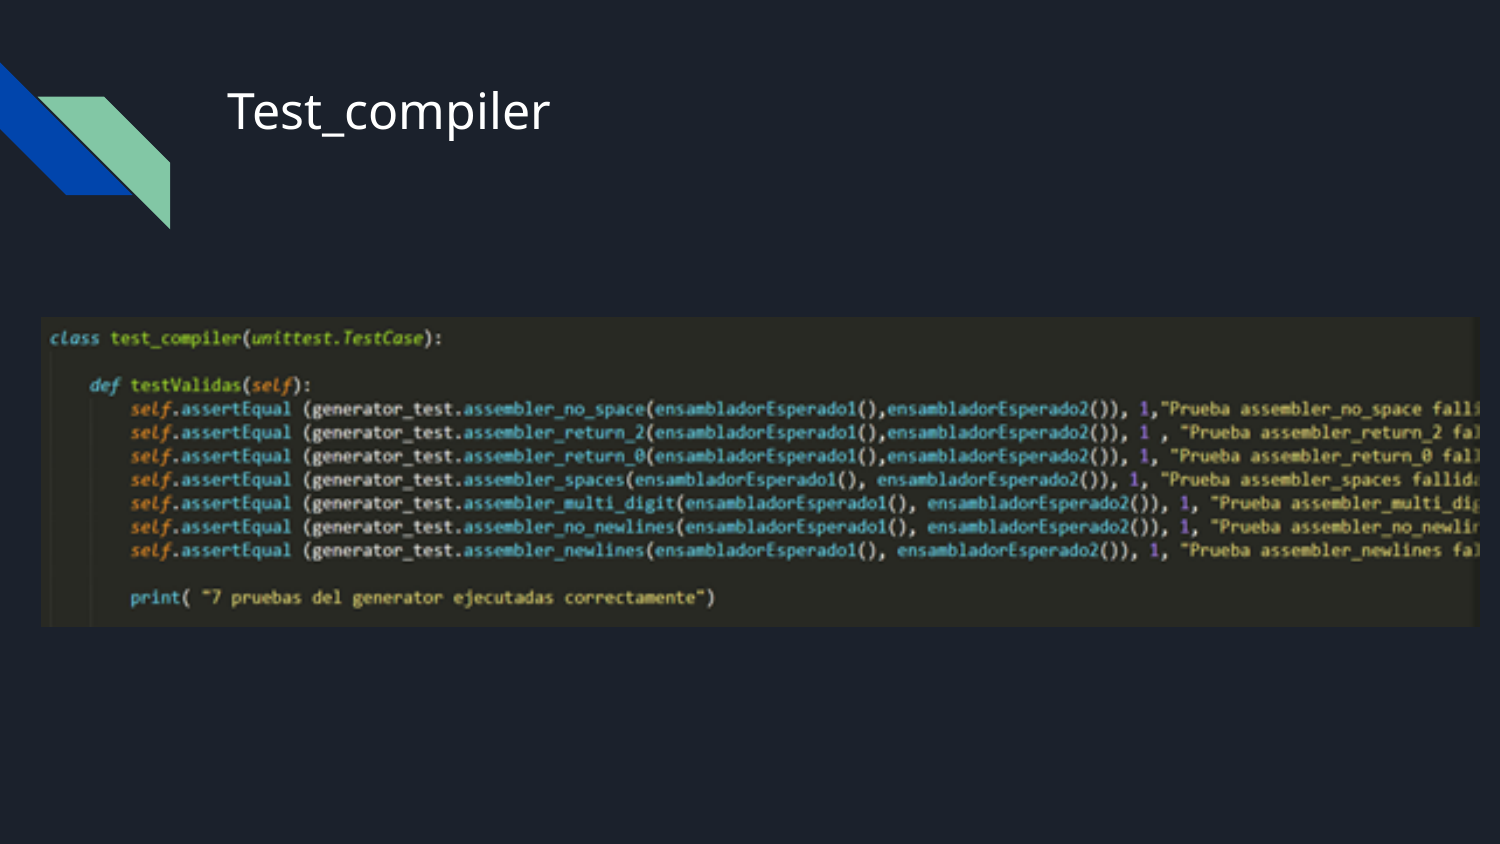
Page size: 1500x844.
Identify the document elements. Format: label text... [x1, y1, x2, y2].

picture [41, 317, 1480, 627]
title Test_compiler [212, 64, 1368, 215]
